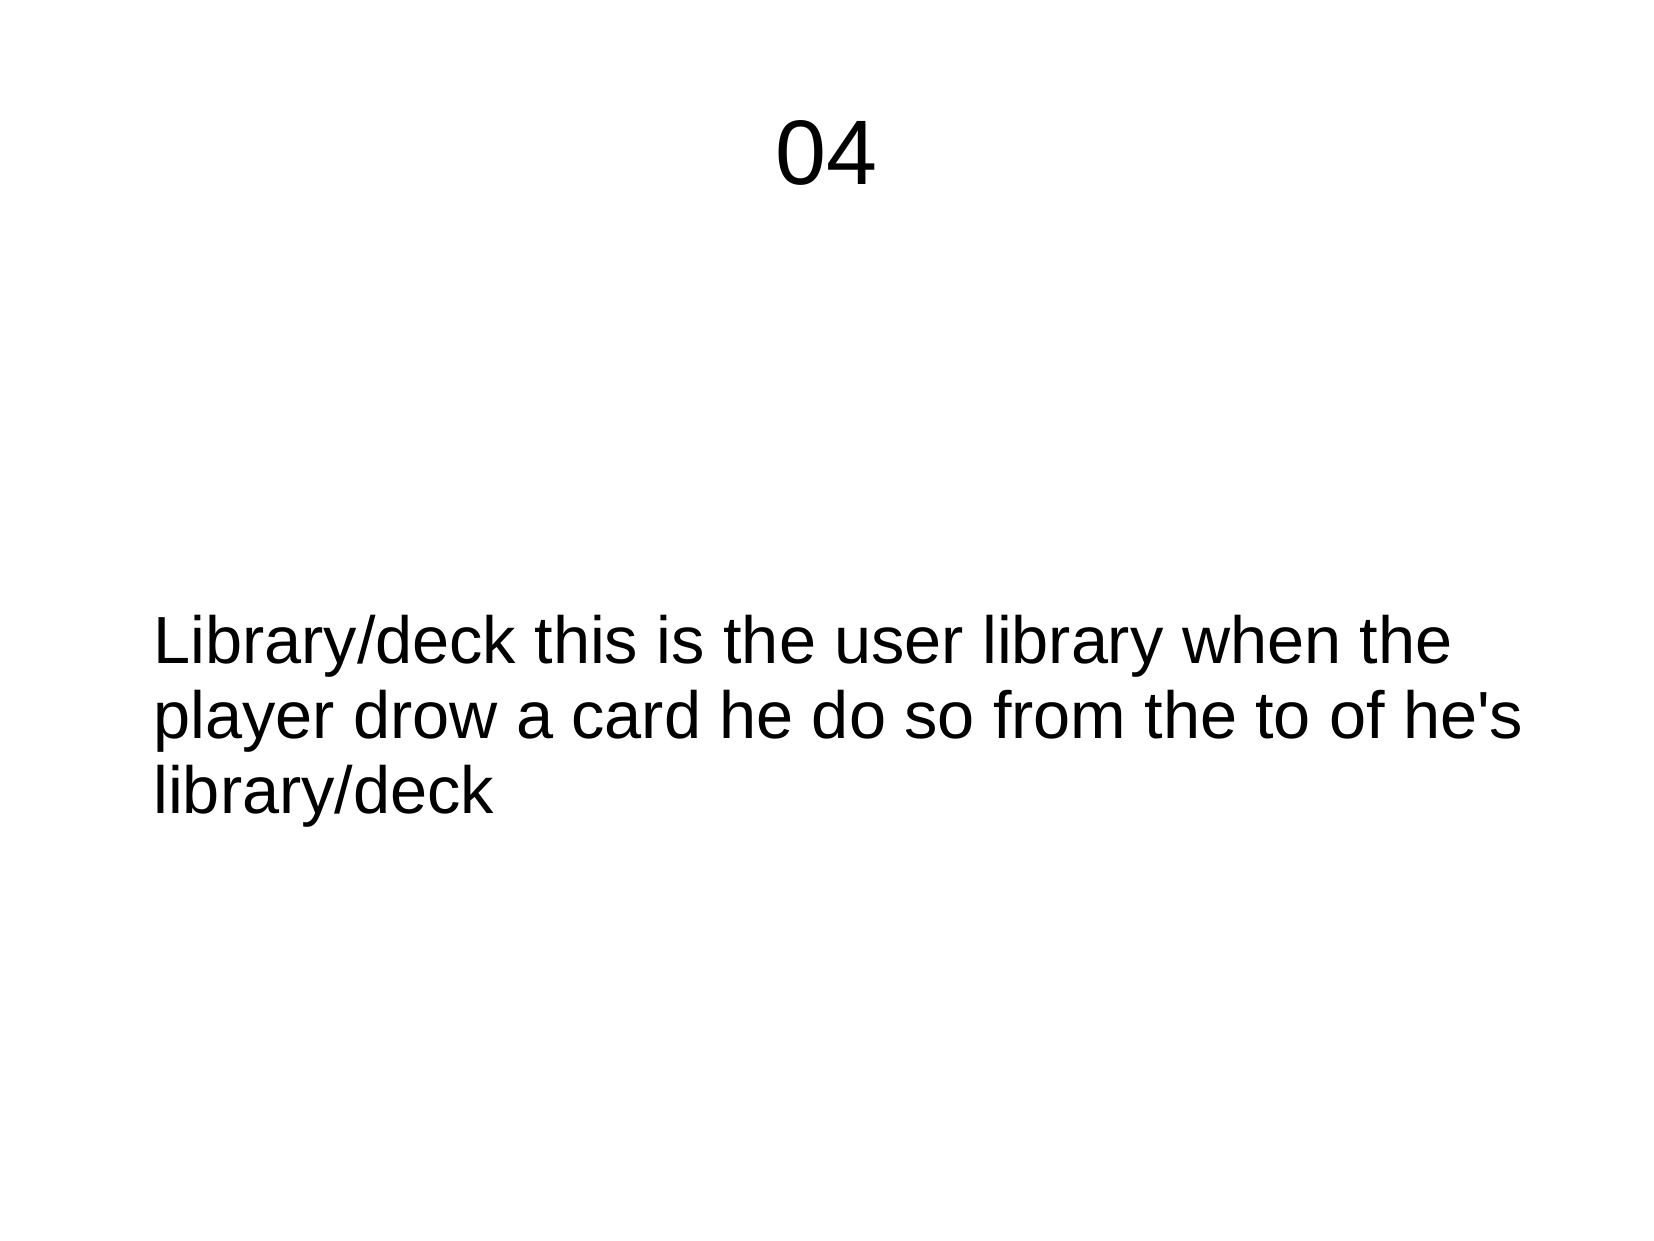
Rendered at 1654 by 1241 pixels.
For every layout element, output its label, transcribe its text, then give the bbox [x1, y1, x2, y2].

title 04 [82, 49, 1571, 257]
list Library/deck this is the user library when the player drow a card he do so from the to of he's library/deck [82, 290, 1571, 1109]
